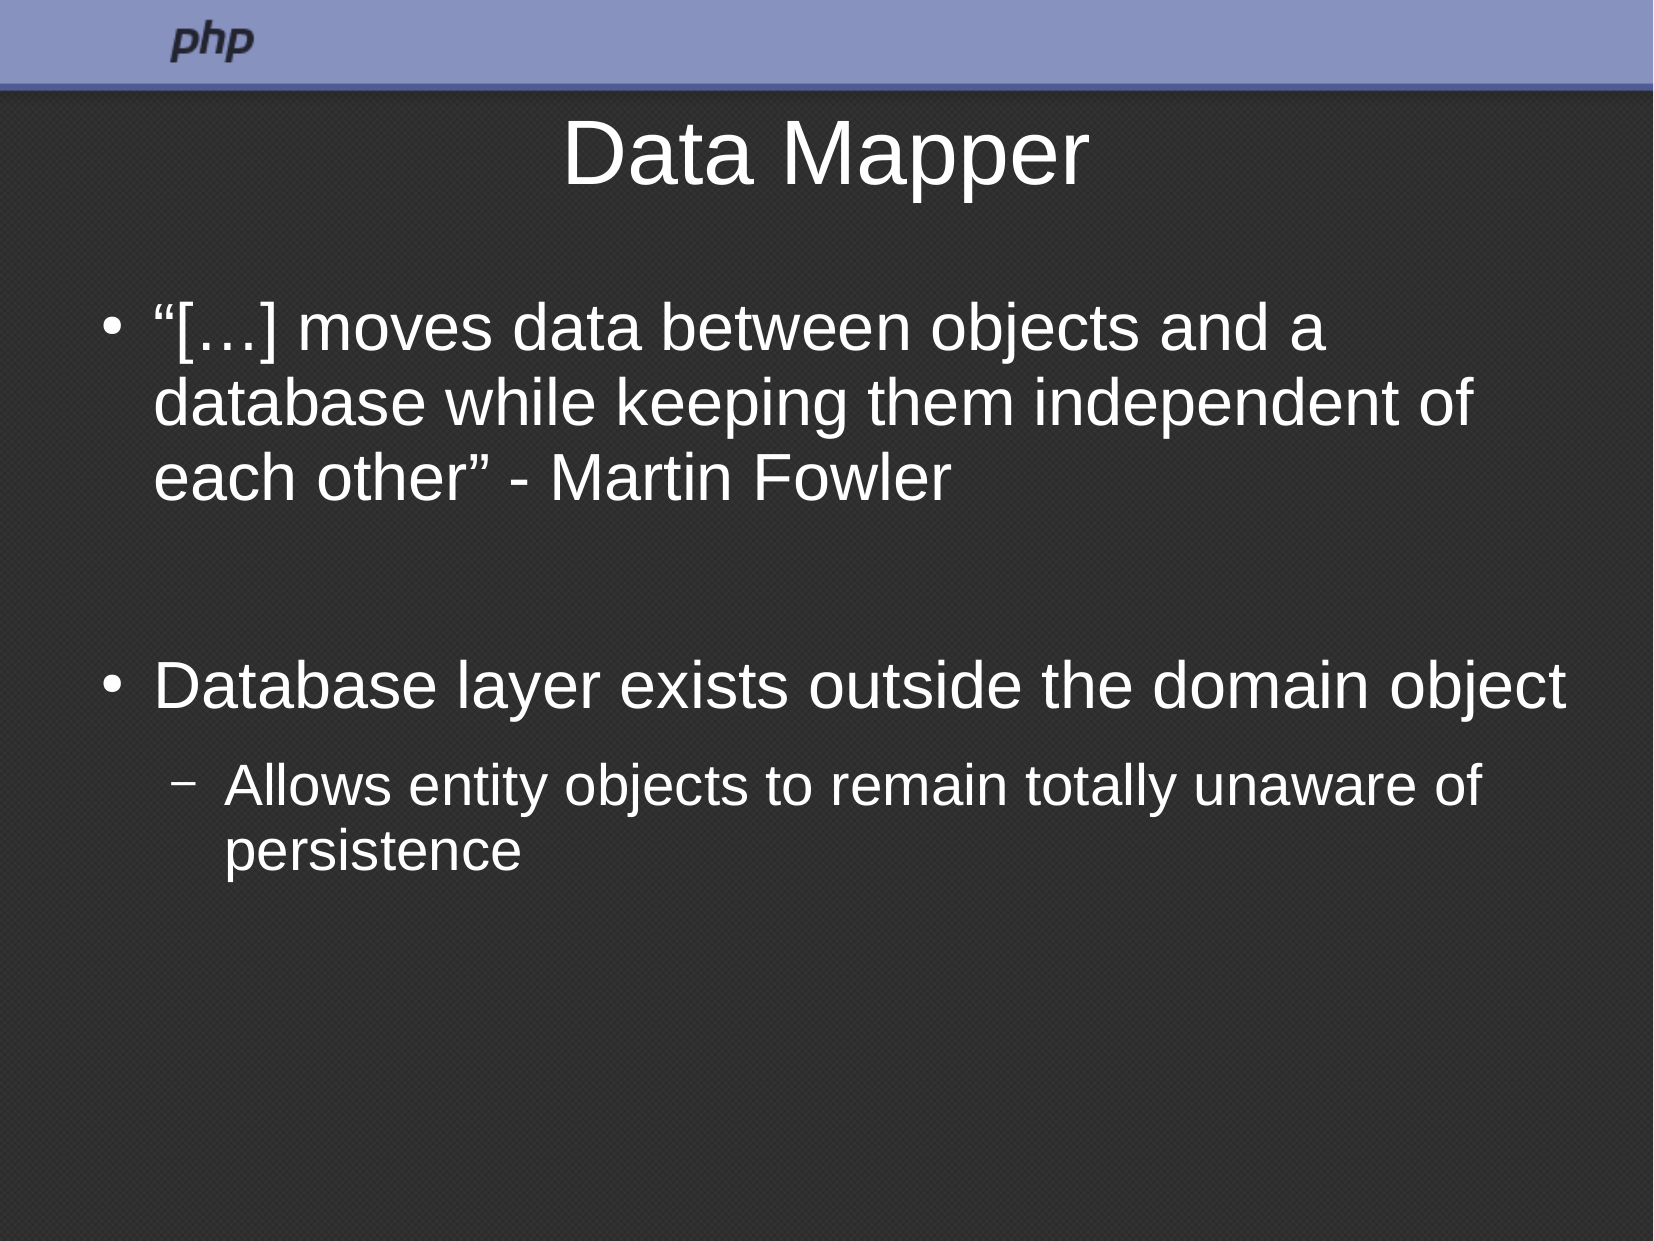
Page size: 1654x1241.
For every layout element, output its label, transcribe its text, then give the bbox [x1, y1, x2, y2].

list “[…] moves data between objects and a database while keeping them independent of each other” - Martin Fowler Database layer exists outside the domain object Allows entity objects to remain totally unaware of persistence [82, 290, 1571, 1010]
title Data Mapper [82, 49, 1571, 257]
picture [0, 0, 1654, 1241]
